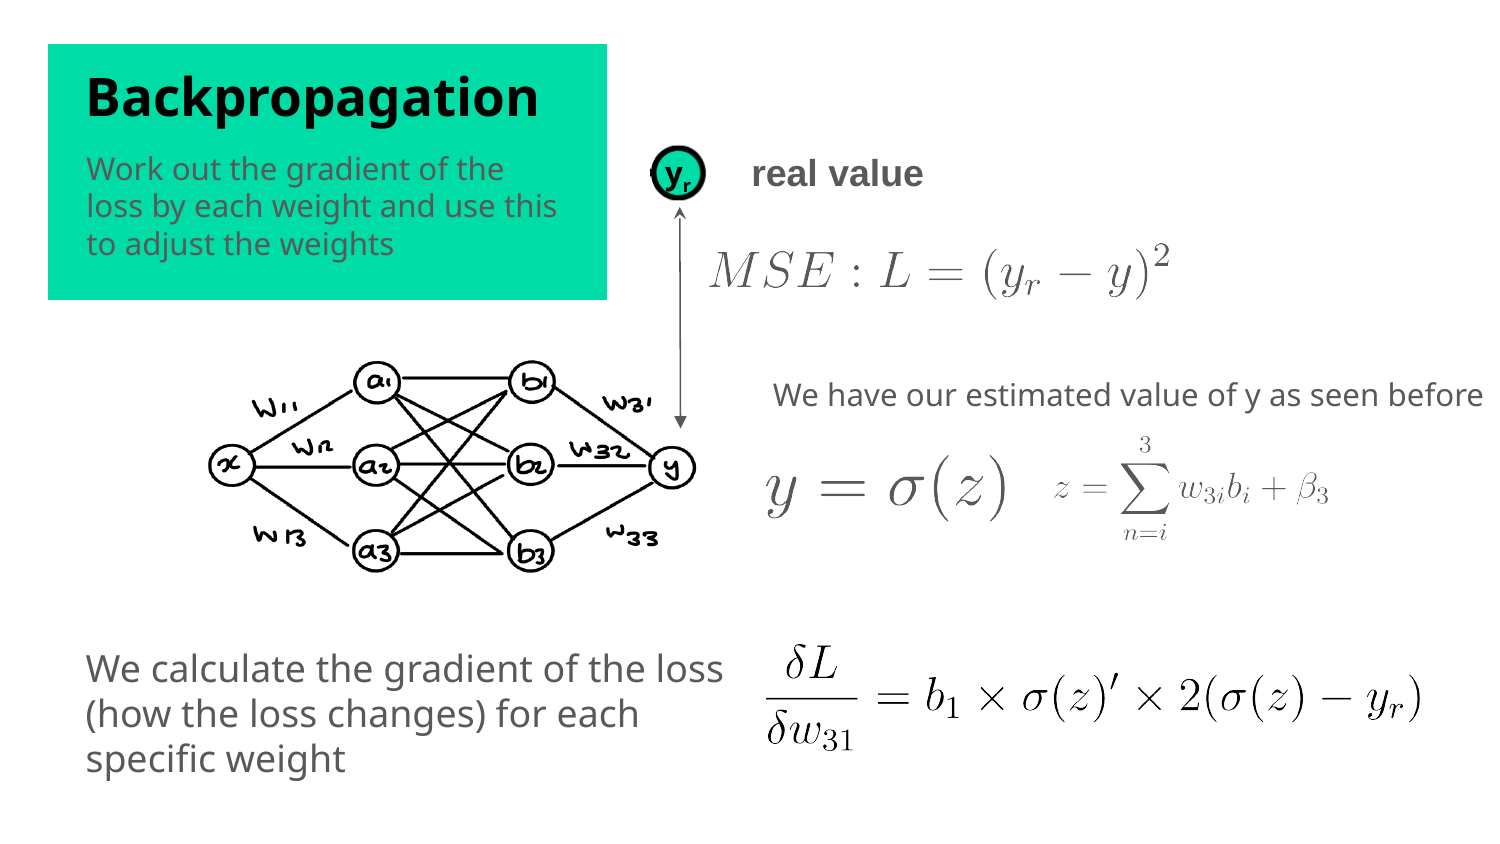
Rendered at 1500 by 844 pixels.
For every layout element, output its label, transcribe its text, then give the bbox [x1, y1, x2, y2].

picture [766, 455, 1005, 522]
picture [766, 644, 1420, 751]
title Backpropagation [70, 48, 603, 142]
text_box We calculate the gradient of the loss (how the loss changes) for each specific weight [70, 629, 742, 795]
text_box We have our estimated value of y as seen before [757, 360, 1500, 428]
picture [191, 353, 750, 577]
picture [709, 243, 1169, 300]
picture [1054, 436, 1328, 540]
text_box real value [736, 134, 1142, 191]
text_box Work out the gradient of the loss by each weight and use this to adjust the weights [71, 134, 585, 277]
text_box yr [650, 138, 717, 211]
